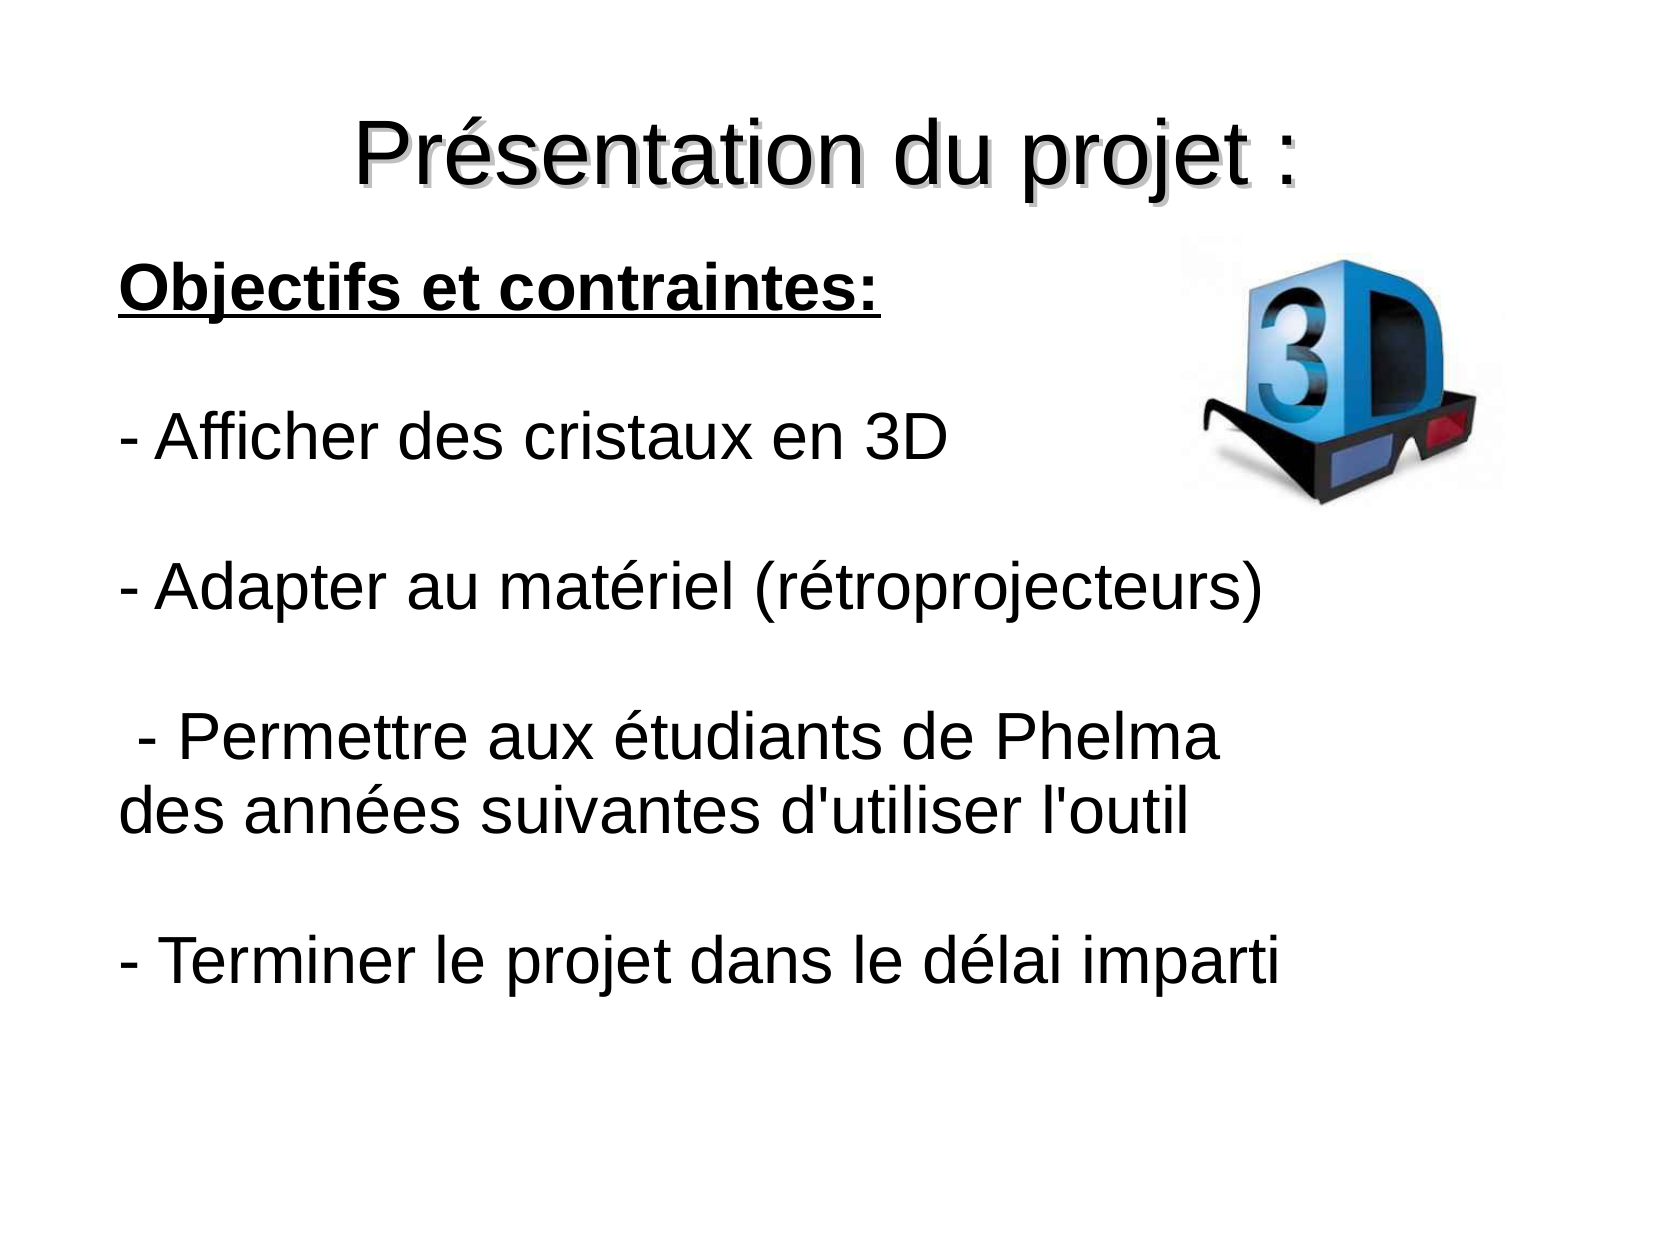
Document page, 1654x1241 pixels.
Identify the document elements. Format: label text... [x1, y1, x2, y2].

picture [1181, 236, 1506, 532]
subtitle Objectifs et contraintes: - Afficher des cristaux en 3D - Adapter au matériel (rétroprojecteurs) - Permettre aux étudiants de Phelma des années suivantes d'utiliser l'outil - Terminer le projet dans le délai imparti [118, 250, 1607, 1241]
title Présentation du projet : [82, 56, 1571, 250]
